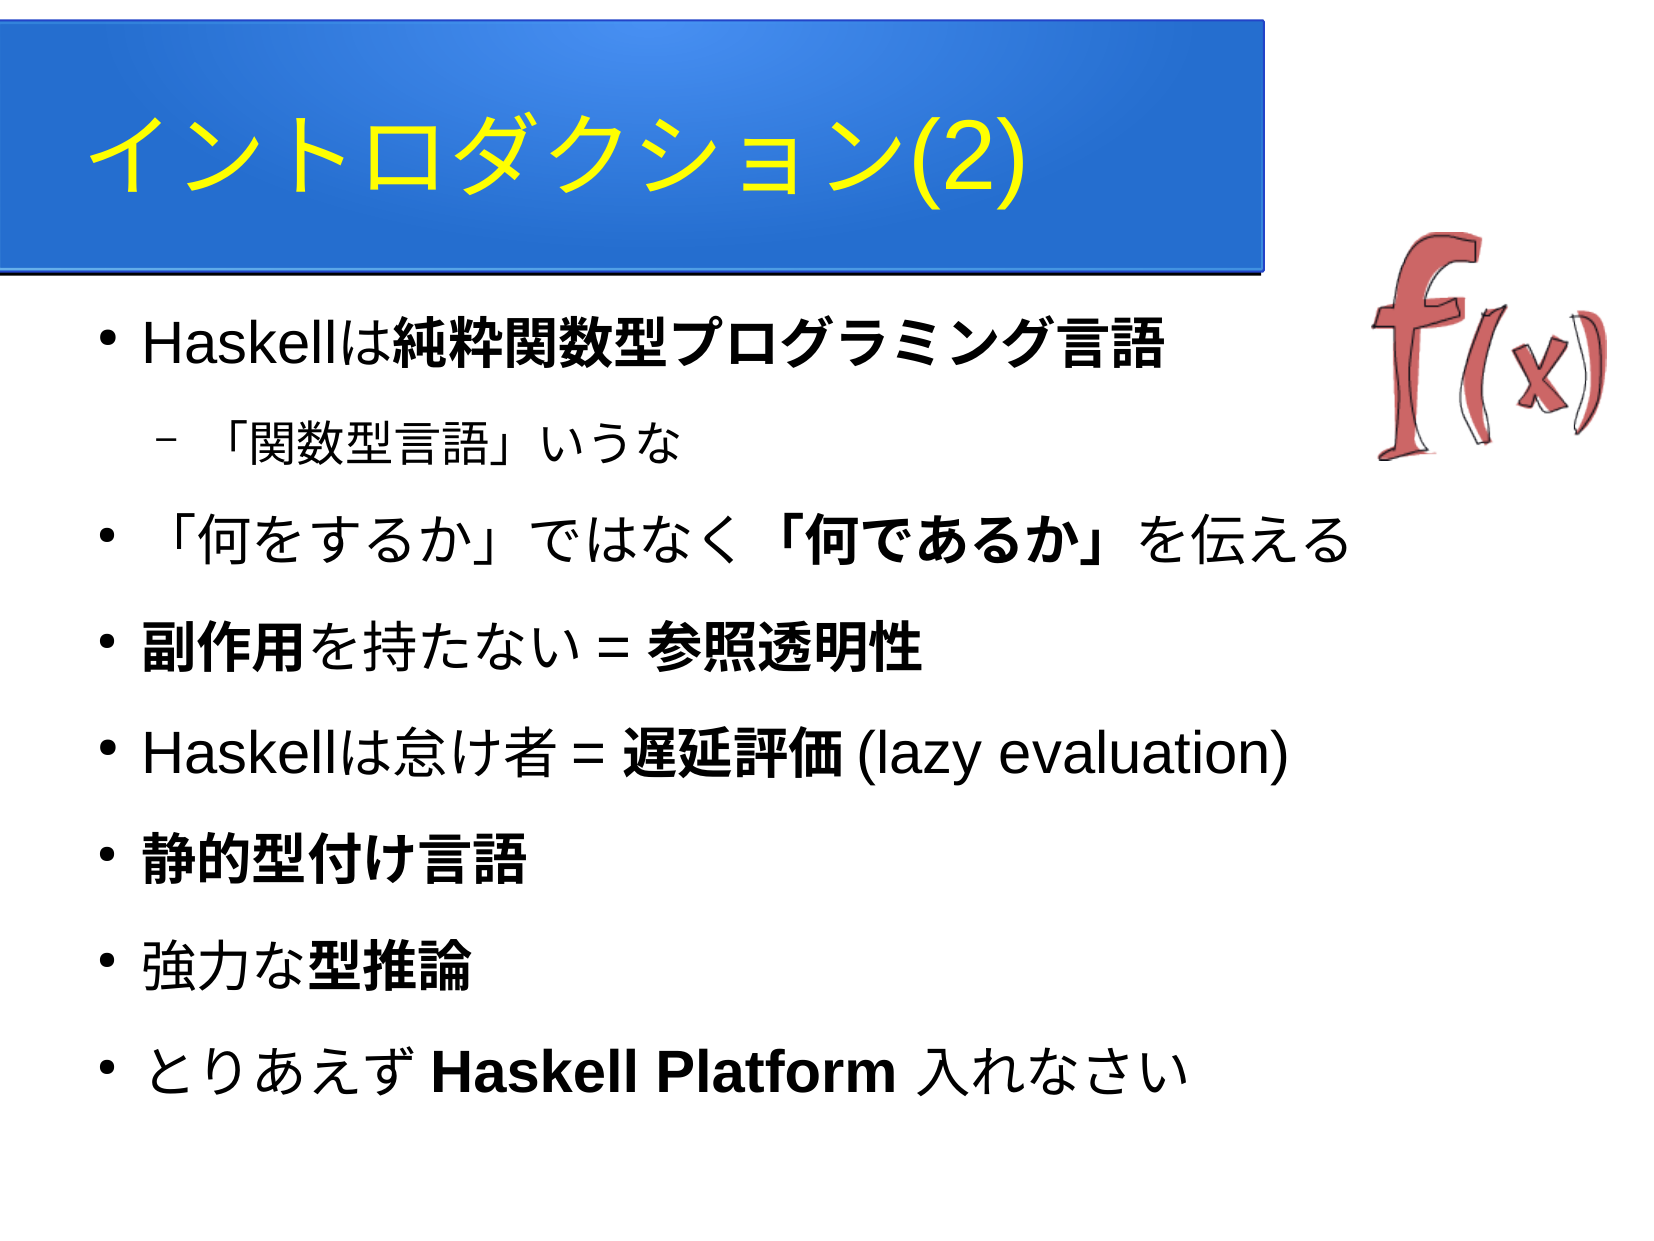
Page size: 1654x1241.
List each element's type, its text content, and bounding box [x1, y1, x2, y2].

title イントロダクション(2) [82, 47, 1235, 252]
picture [1371, 232, 1607, 461]
list Haskellは純粋関数型プログラミング言語 「関数型言語」いうな 「何をするか」ではなく「何であるか」を伝える 副作用を持たない = 参照透明性 Haskellは怠け者 = 遅延評価 (lazy evaluation) 静的型付け言語 強力な型推論 とりあえず Haskell Platform 入れなさい [82, 299, 1571, 1111]
